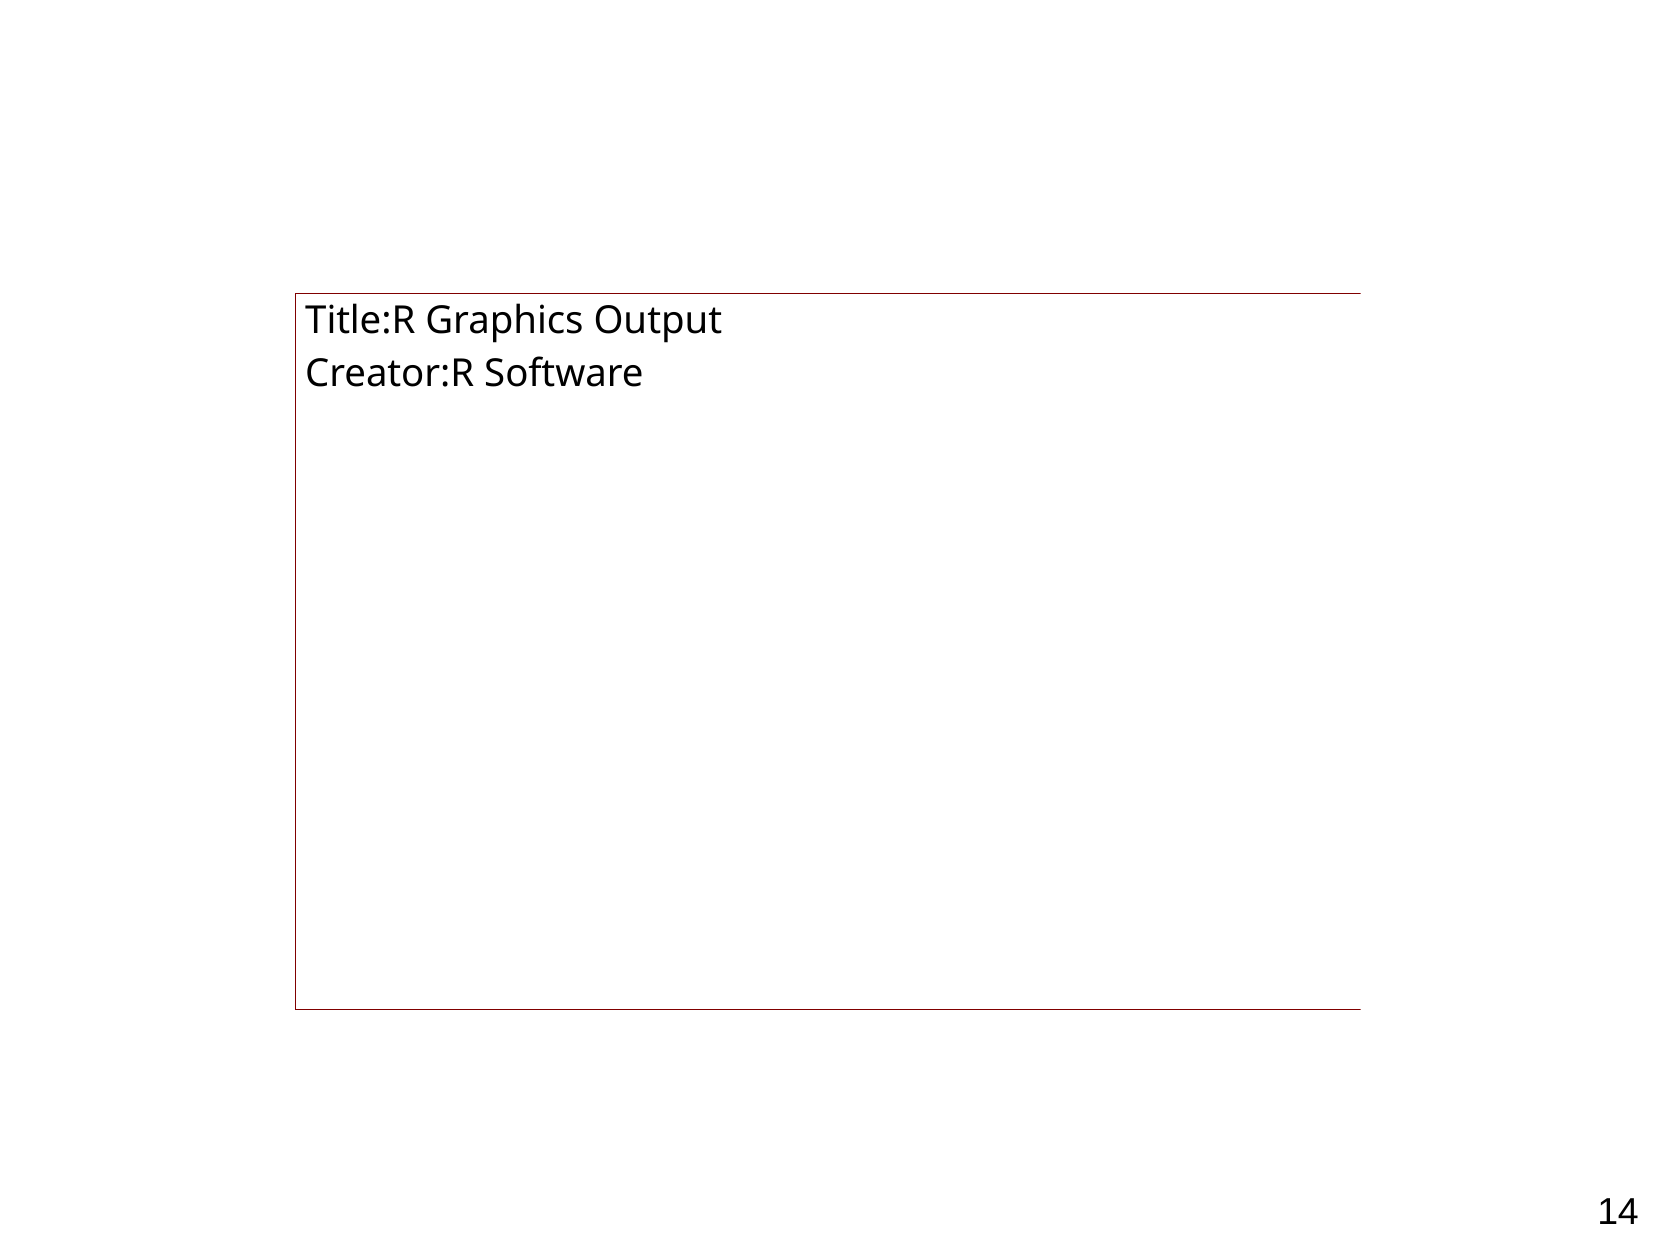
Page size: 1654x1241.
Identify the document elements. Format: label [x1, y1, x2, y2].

picture [292, 290, 1361, 1010]
